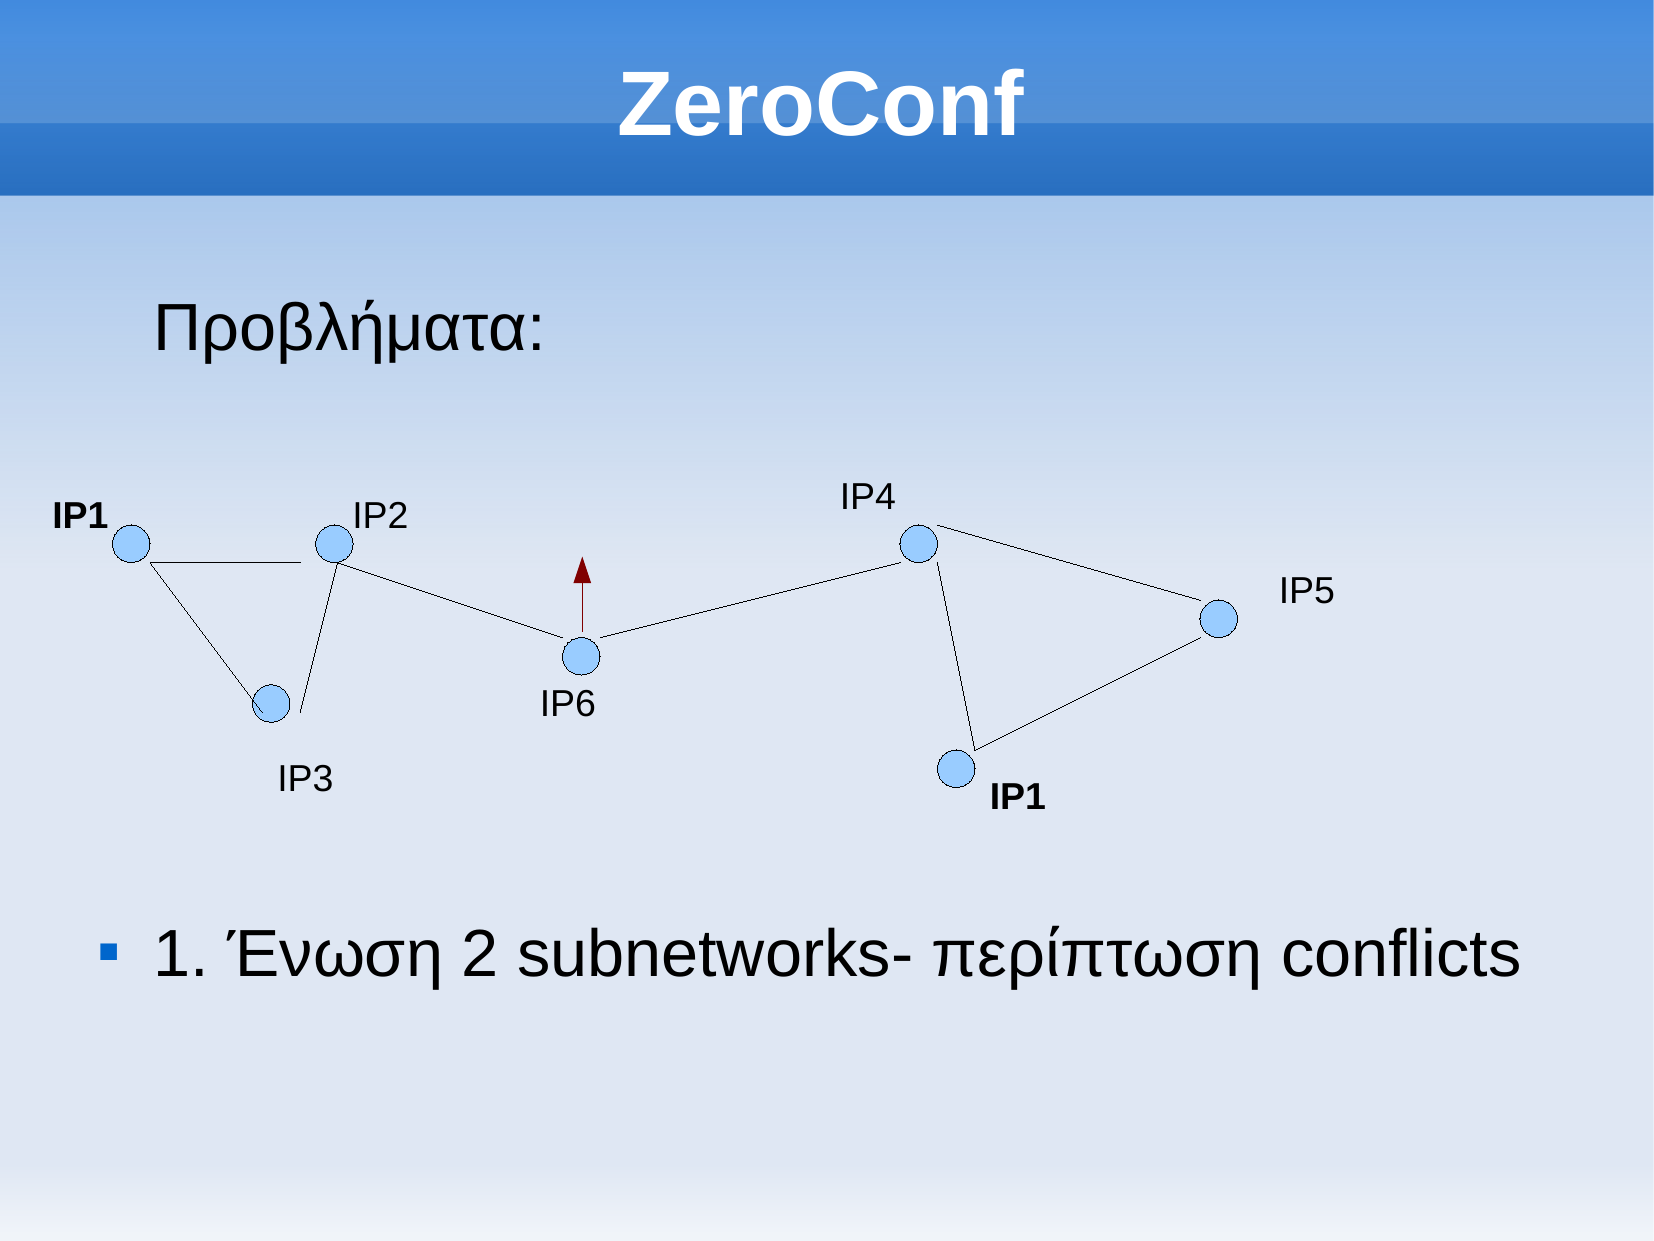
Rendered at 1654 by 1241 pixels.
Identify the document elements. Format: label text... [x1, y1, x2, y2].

text_box [1199, 599, 1238, 638]
text_box [562, 637, 601, 675]
text_box IP2 [337, 487, 451, 545]
text_box [112, 545, 150, 563]
list Προβλήματα: 1. Ένωση 2 subnetworks- περίπτωση conflicts [82, 290, 1571, 1094]
text_box [899, 524, 938, 563]
text_box [315, 524, 353, 563]
text_box IP3 [262, 750, 376, 807]
text_box IP5 [1264, 562, 1351, 620]
text_box IP4 [825, 468, 919, 526]
text_box IP6 [525, 675, 638, 732]
text_box [252, 684, 290, 723]
text_box IP1 [975, 768, 1061, 826]
text_box IP1 [37, 487, 151, 545]
title ZeroConf [76, 0, 1565, 208]
text_box [937, 749, 975, 788]
picture [0, 0, 1654, 1241]
